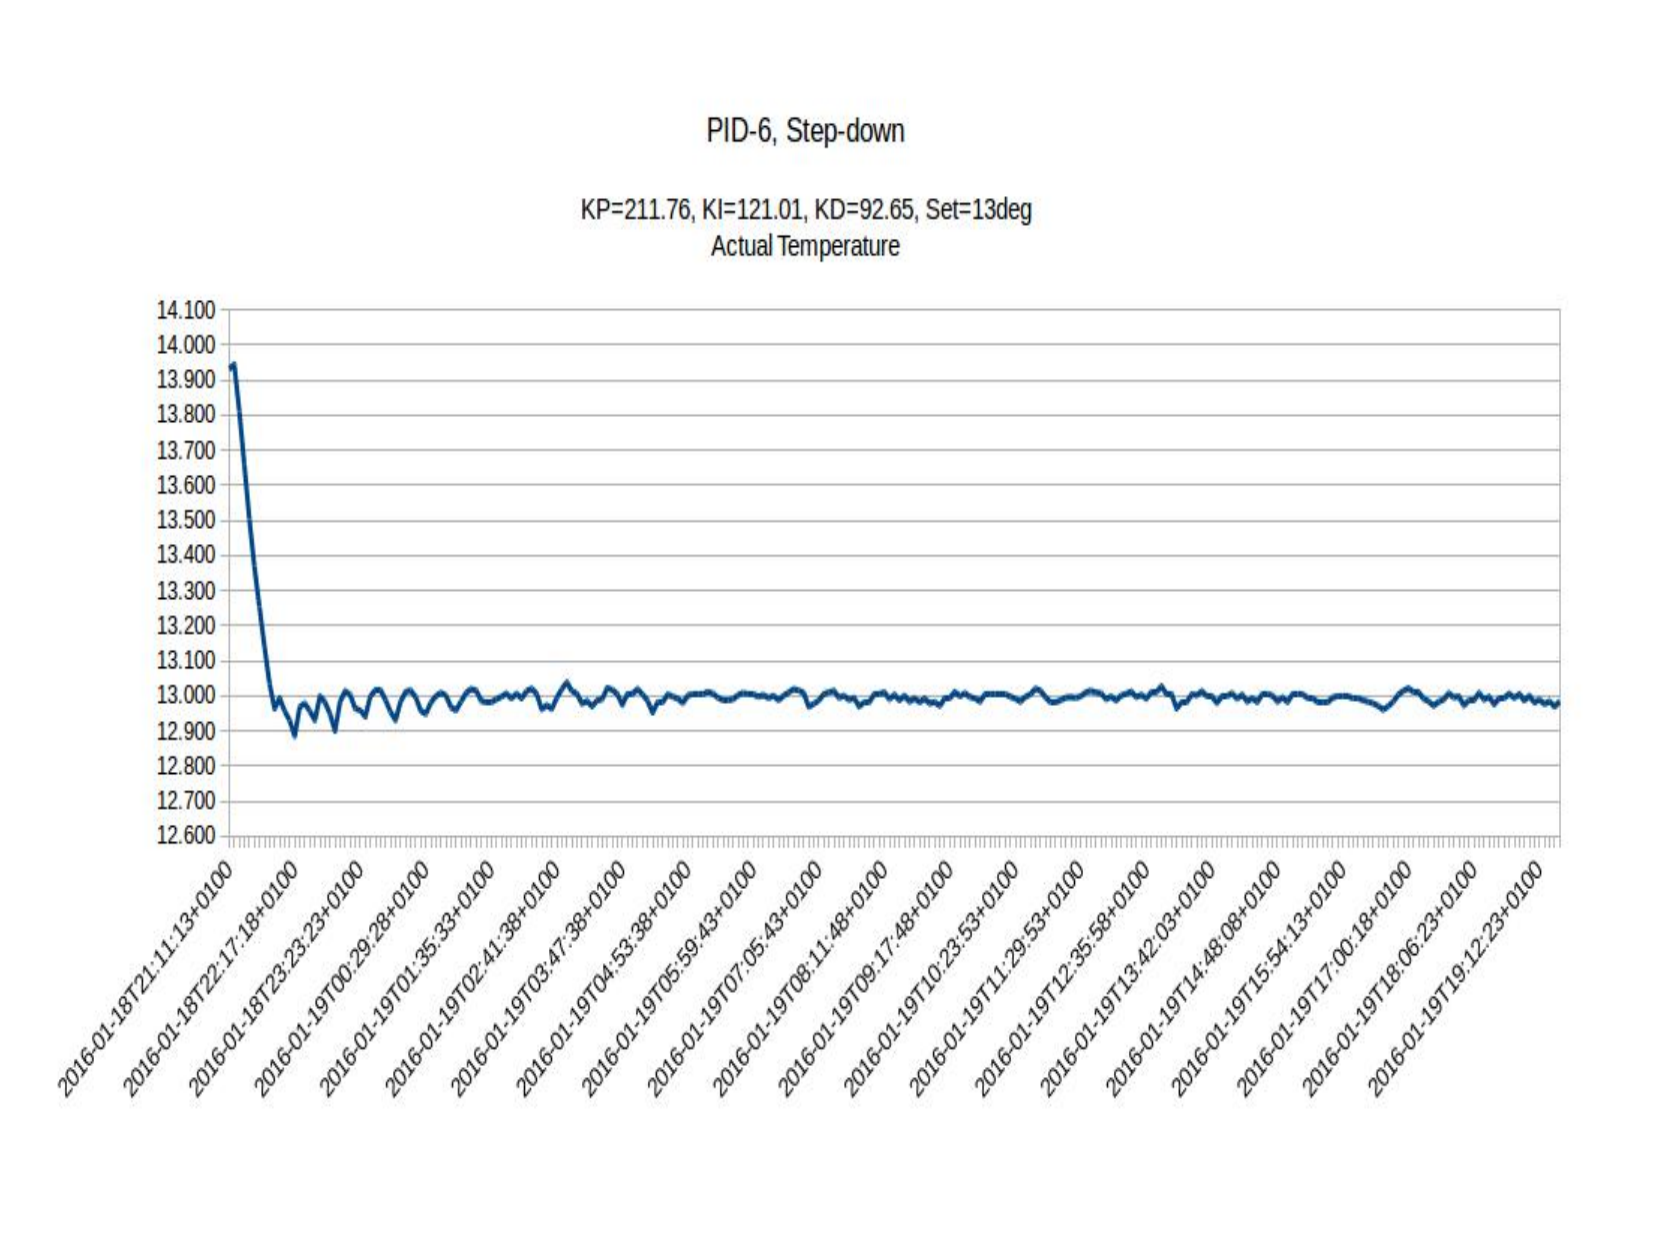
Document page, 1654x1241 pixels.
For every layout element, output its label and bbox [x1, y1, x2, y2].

picture [22, 67, 1591, 1126]
